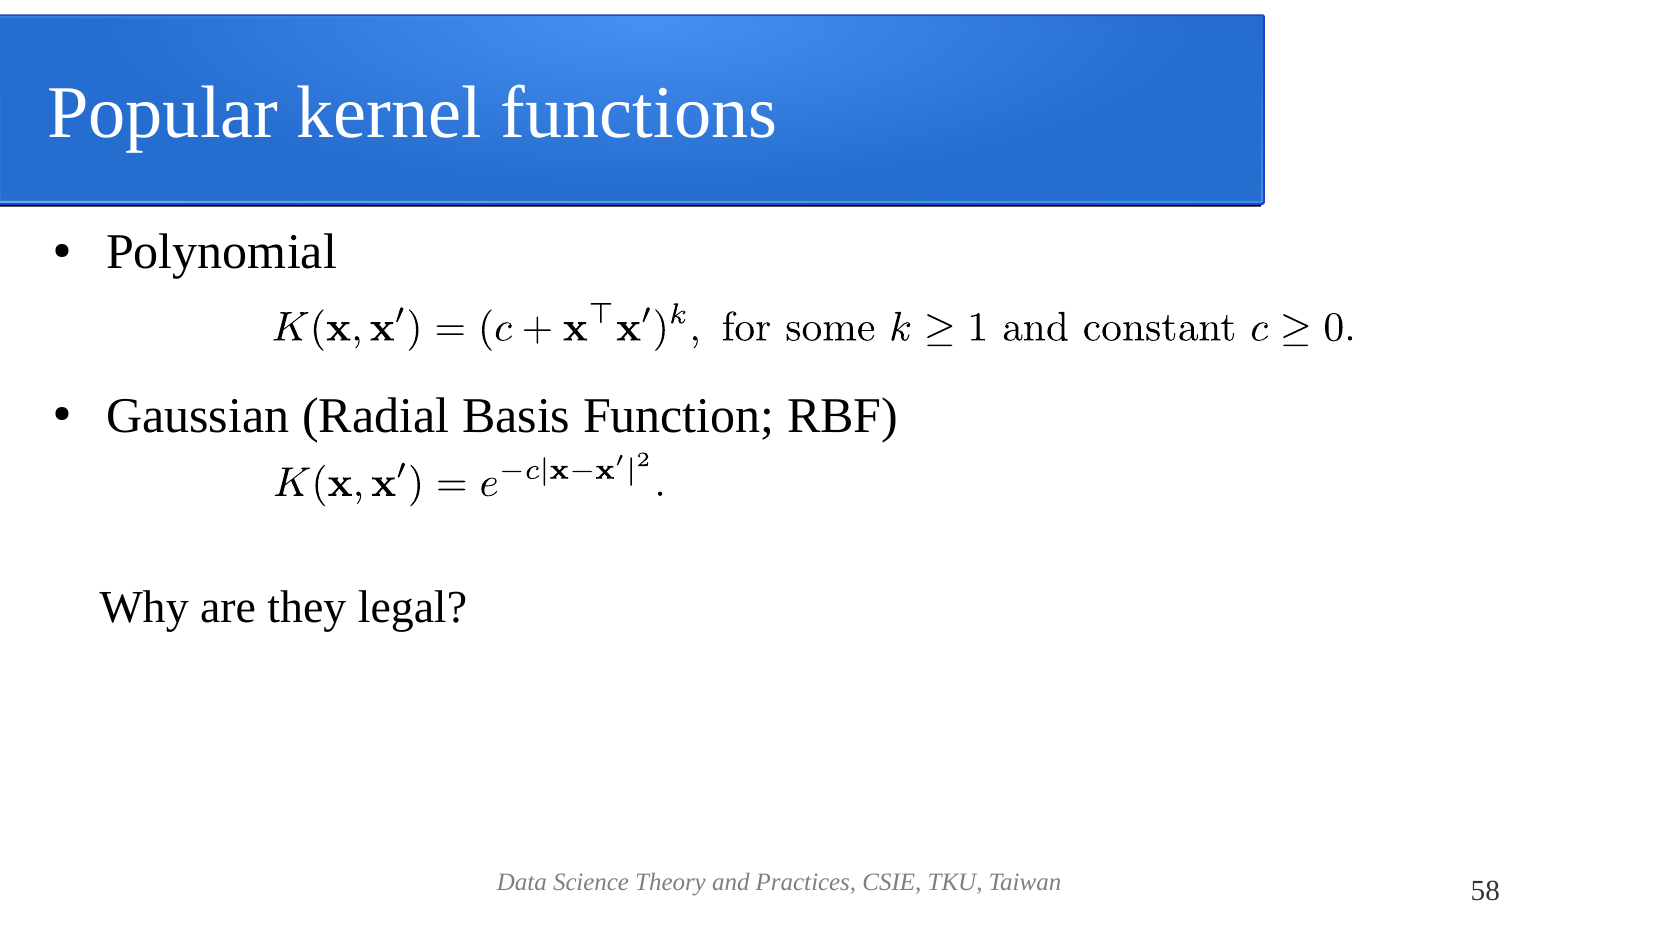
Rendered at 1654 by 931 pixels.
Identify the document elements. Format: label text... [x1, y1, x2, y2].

list Polynomial Gaussian (Radial Basis Function; RBF) [35, 224, 1524, 764]
text_box Why are they legal? [84, 574, 514, 640]
picture [271, 303, 1353, 351]
picture [271, 450, 664, 508]
title Popular kernel functions [47, 35, 1199, 189]
